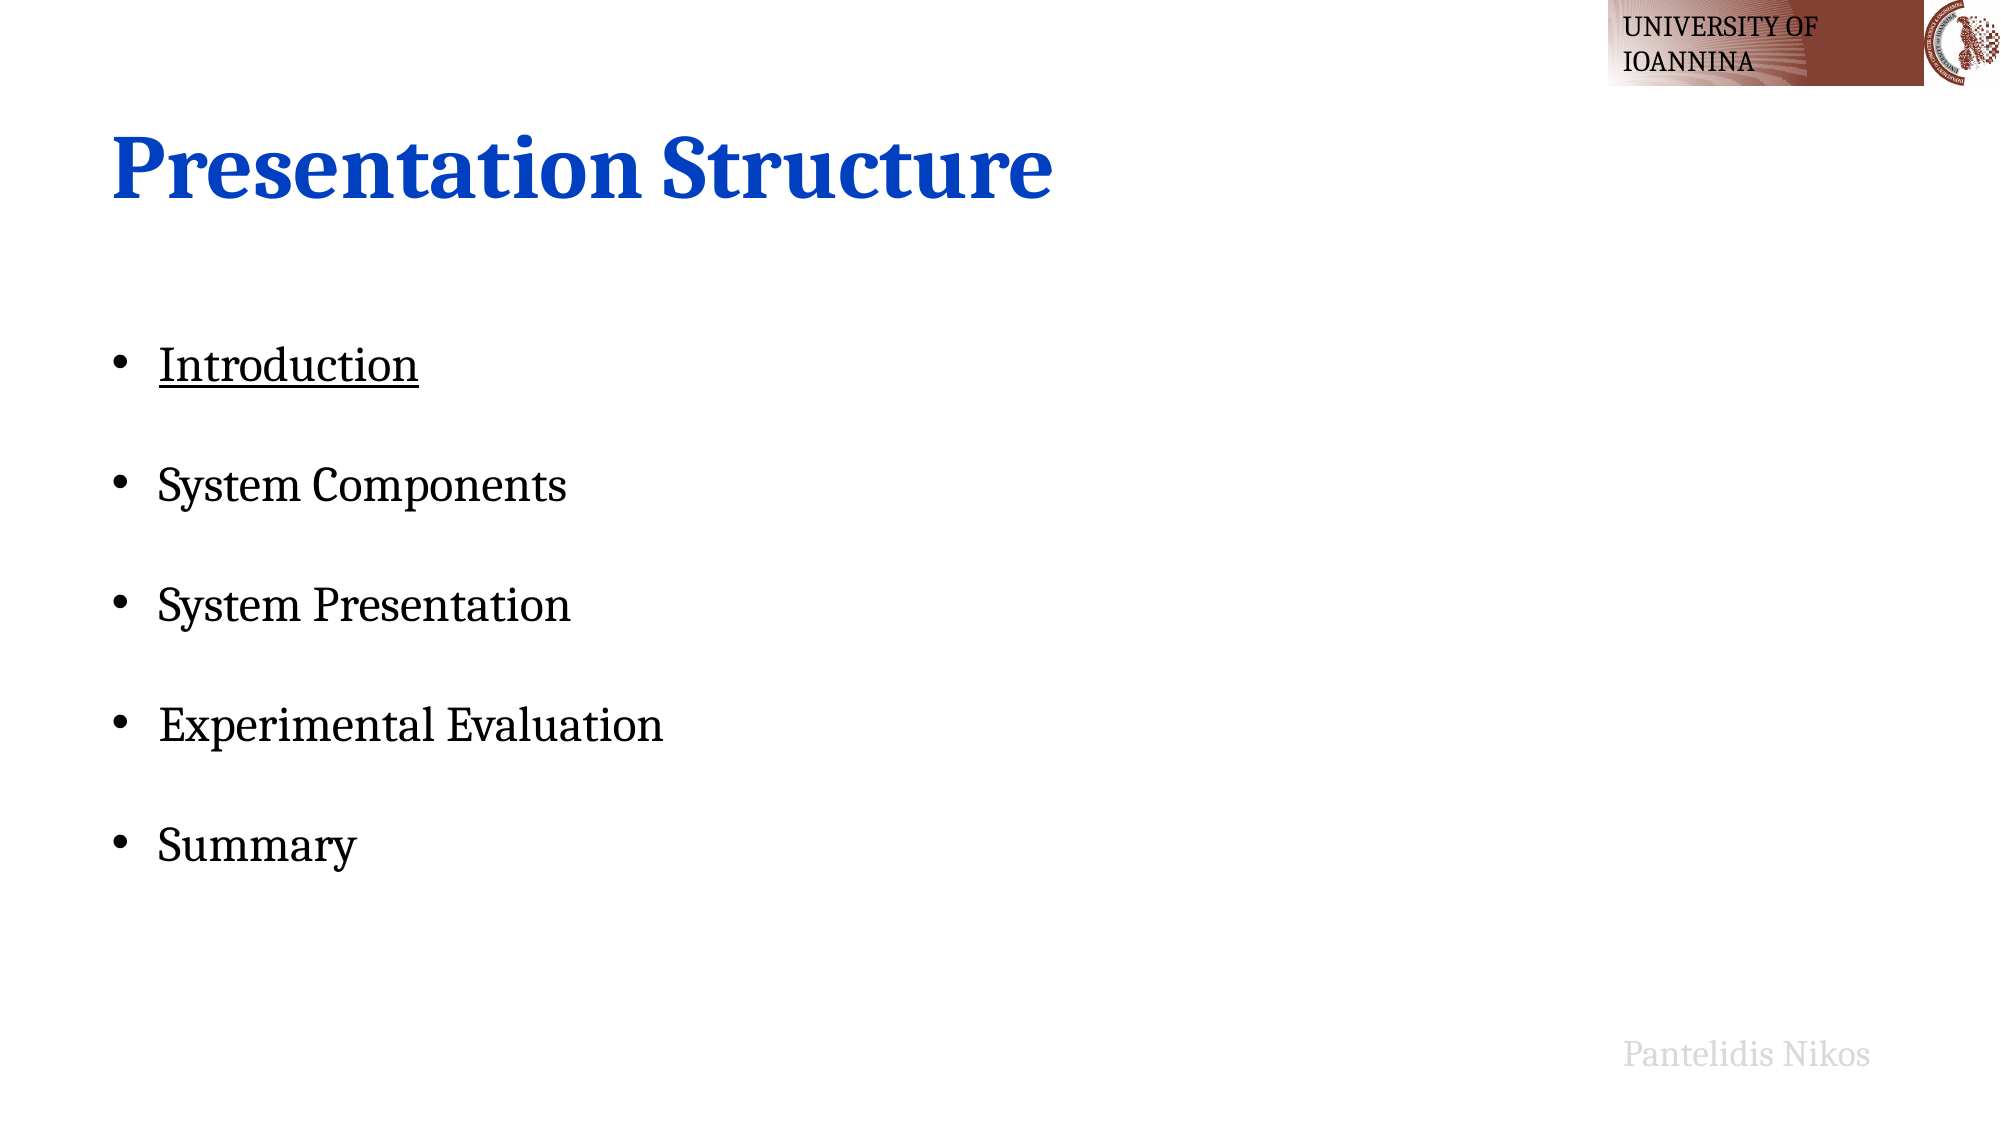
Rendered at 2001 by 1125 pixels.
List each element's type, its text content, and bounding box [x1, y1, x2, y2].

title Presentation Structure [96, 112, 1173, 265]
picture [1924, 0, 2001, 86]
text_box Introduction System Components System Presentation Experimental Evaluation Summary [96, 265, 1001, 931]
